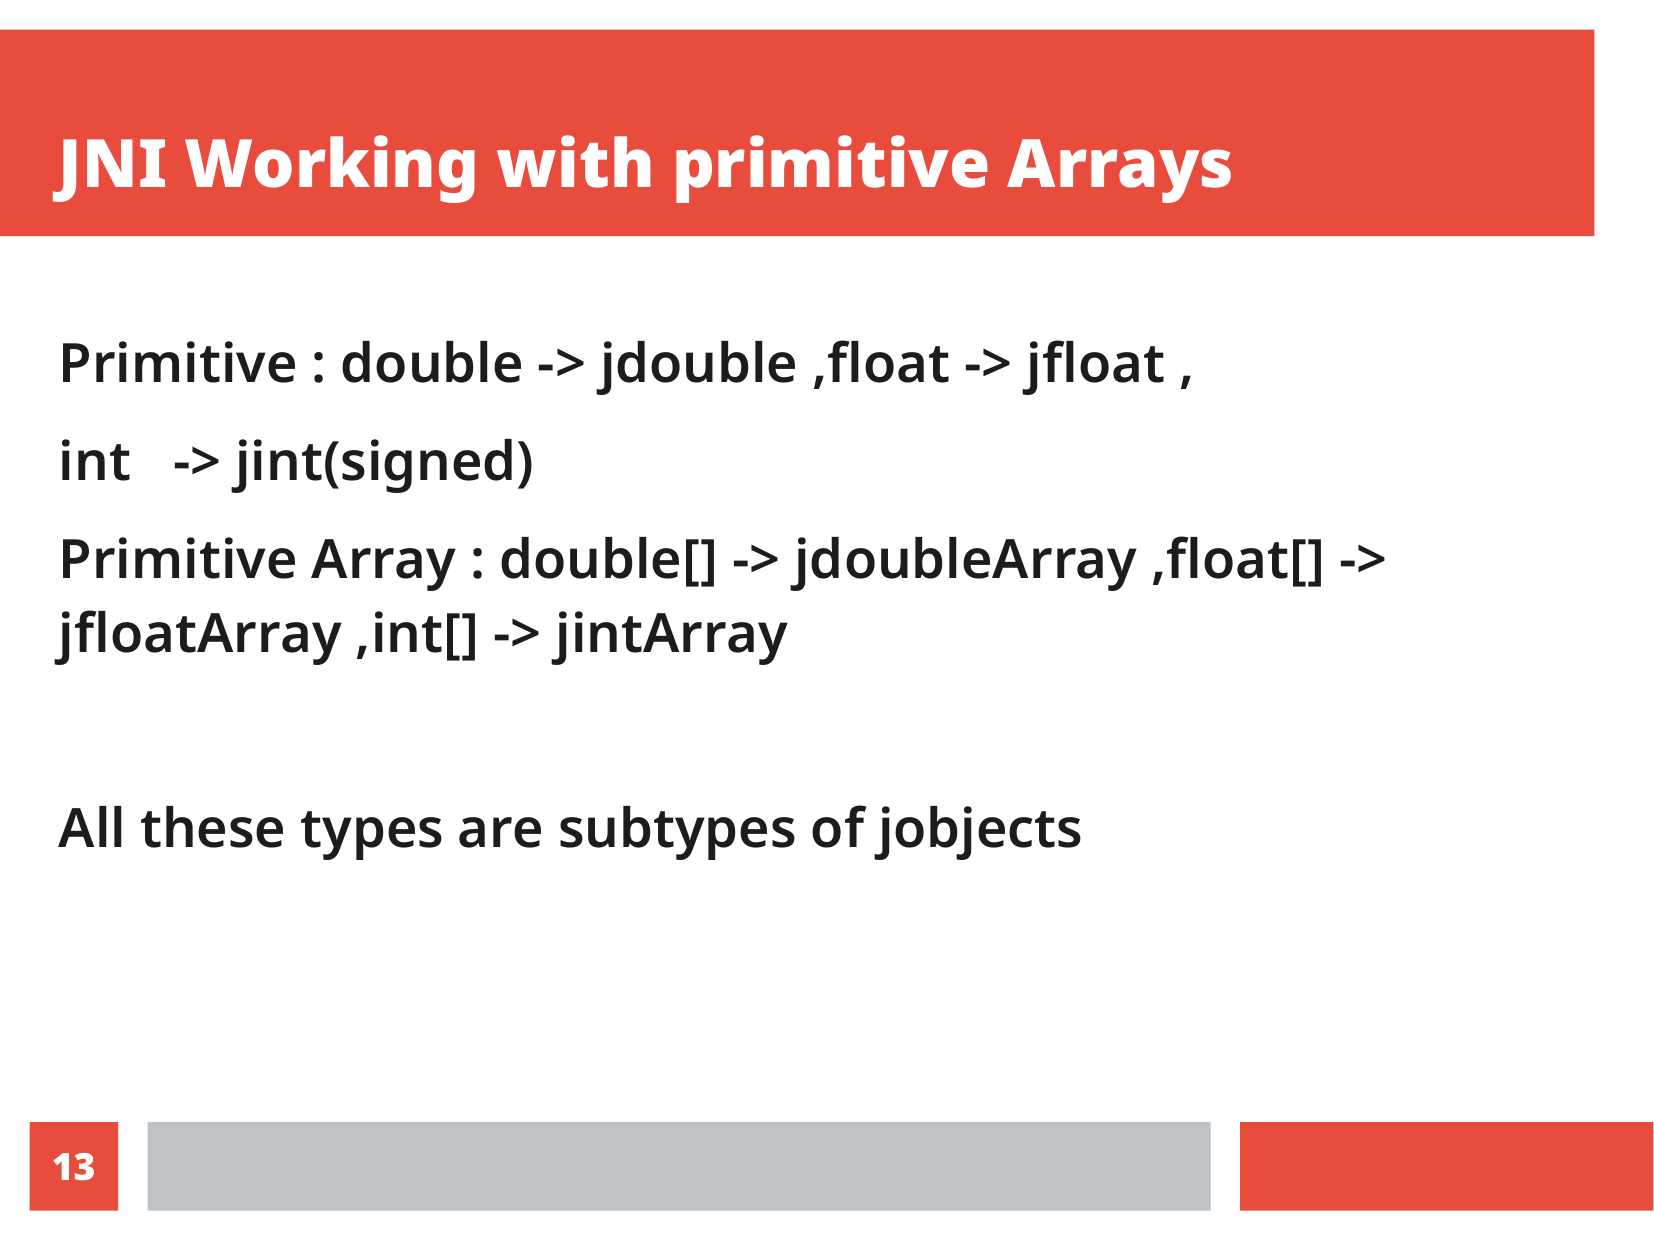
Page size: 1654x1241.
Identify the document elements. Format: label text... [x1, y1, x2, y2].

list Primitive : double -> jdouble ,float -> jfloat , int -> jint(signed) Primitive Array : double[] -> jdoubleArray ,float[] -> jfloatArray ,int[] -> jintArray All these types are subtypes of jobjects [59, 324, 1565, 1093]
title JNI Working with primitive Arrays [59, 59, 1595, 207]
